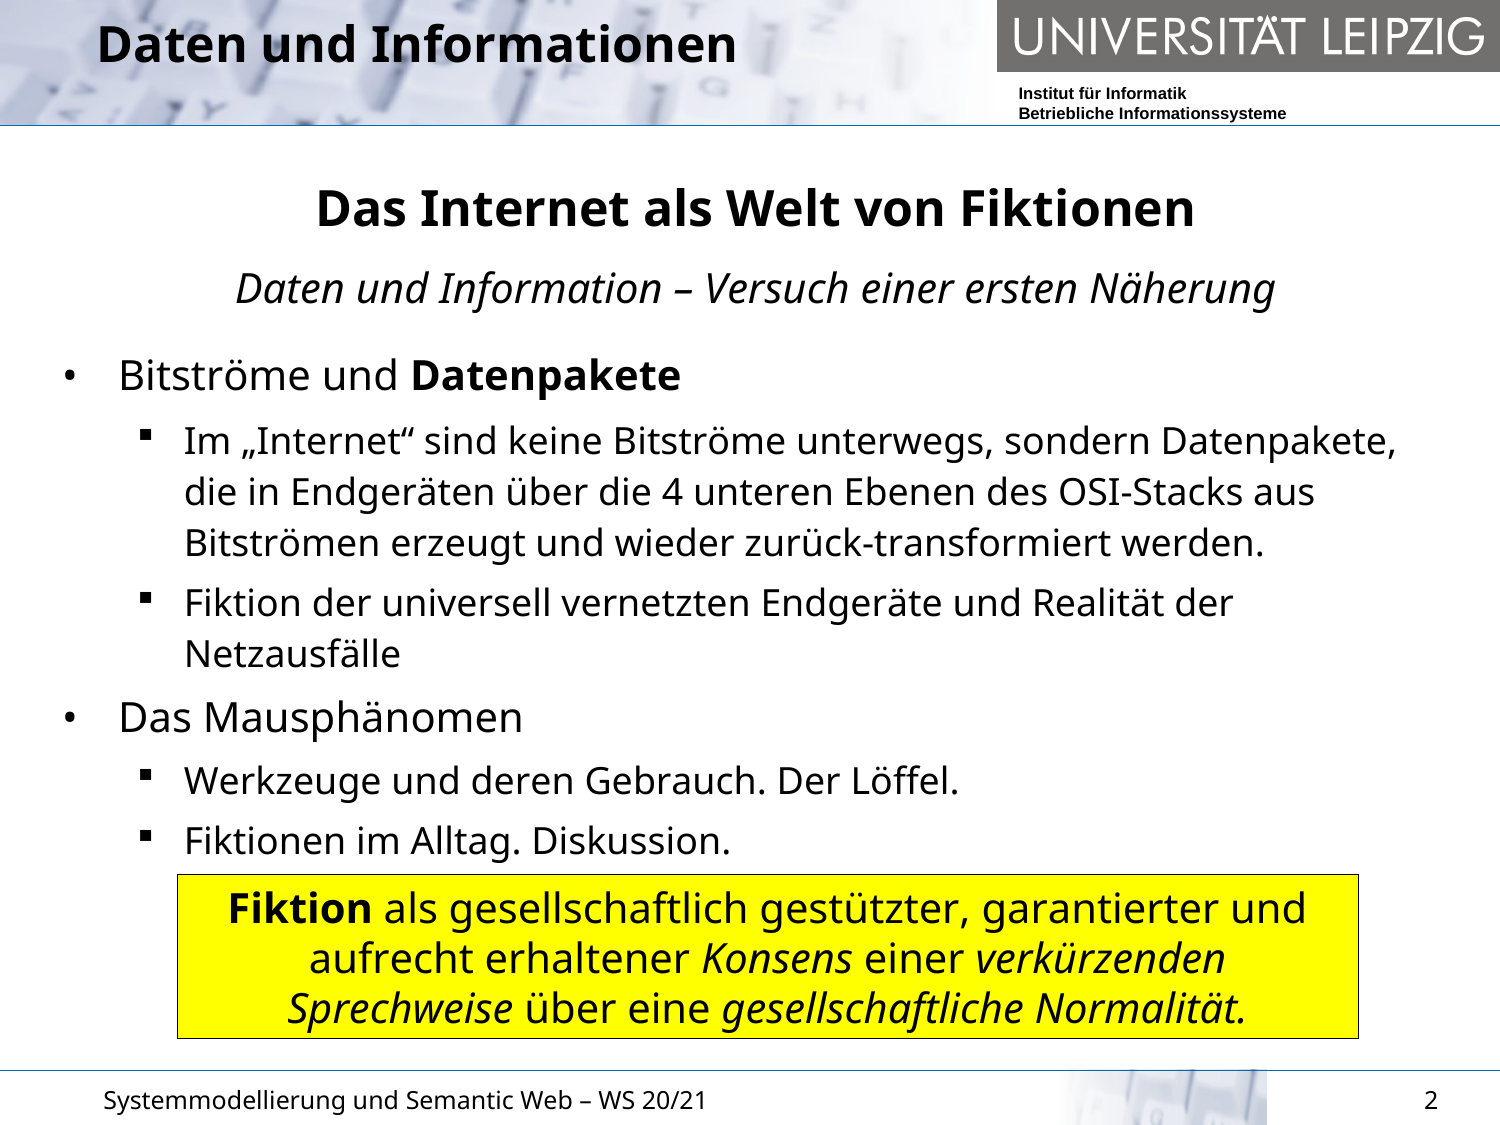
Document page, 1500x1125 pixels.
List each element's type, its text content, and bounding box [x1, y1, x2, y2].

list Das Internet als Welt von Fiktionen Daten und Information – Versuch einer ersten Näherung Bitströme und Datenpakete Im „Internet“ sind keine Bitströme unterwegs, sondern Datenpakete, die in Endgeräten über die 4 unteren Ebenen des OSI-Stacks aus Bitströmen erzeugt und wieder zurück-transformiert werden. Fiktion der universell vernetzten Endgeräte und Realität der Netzausfälle Das Mausphänomen Werkzeuge und deren Gebrauch. Der Löffel. Fiktionen im Alltag. Diskussion. [47, 165, 1465, 854]
text_box Fiktion als gesellschaftlich gestützter, garantierter und aufrecht erhaltener Konsens einer verkürzenden Sprechweise über eine gesellschaftliche Normalität. [177, 874, 1359, 1039]
picture [0, 0, 1500, 125]
text_box Daten und Informationen [82, 5, 767, 81]
picture [1057, 1071, 1267, 1125]
